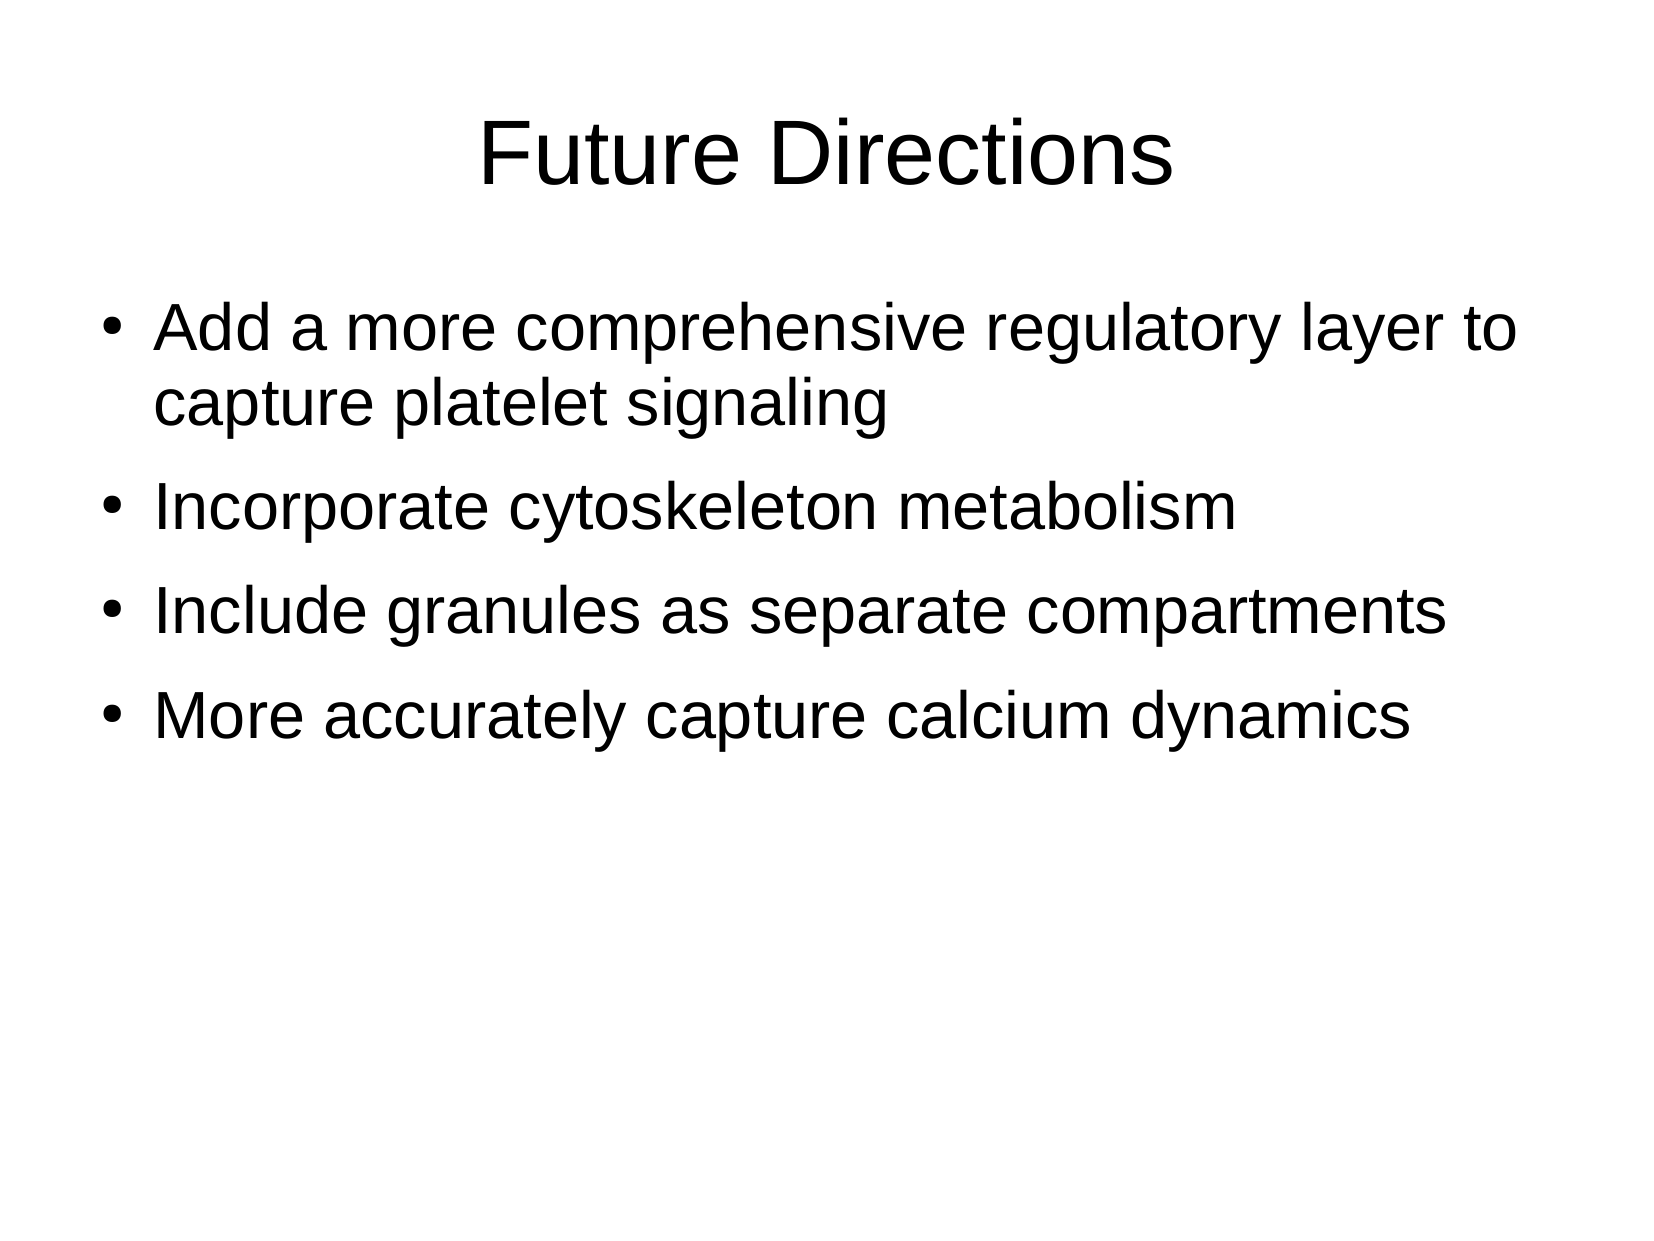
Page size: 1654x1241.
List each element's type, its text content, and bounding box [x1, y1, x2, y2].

title Future Directions [82, 49, 1571, 257]
list Add a more comprehensive regulatory layer to capture platelet signaling Incorporate cytoskeleton metabolism Include granules as separate compartments More accurately capture calcium dynamics [82, 290, 1571, 1010]
